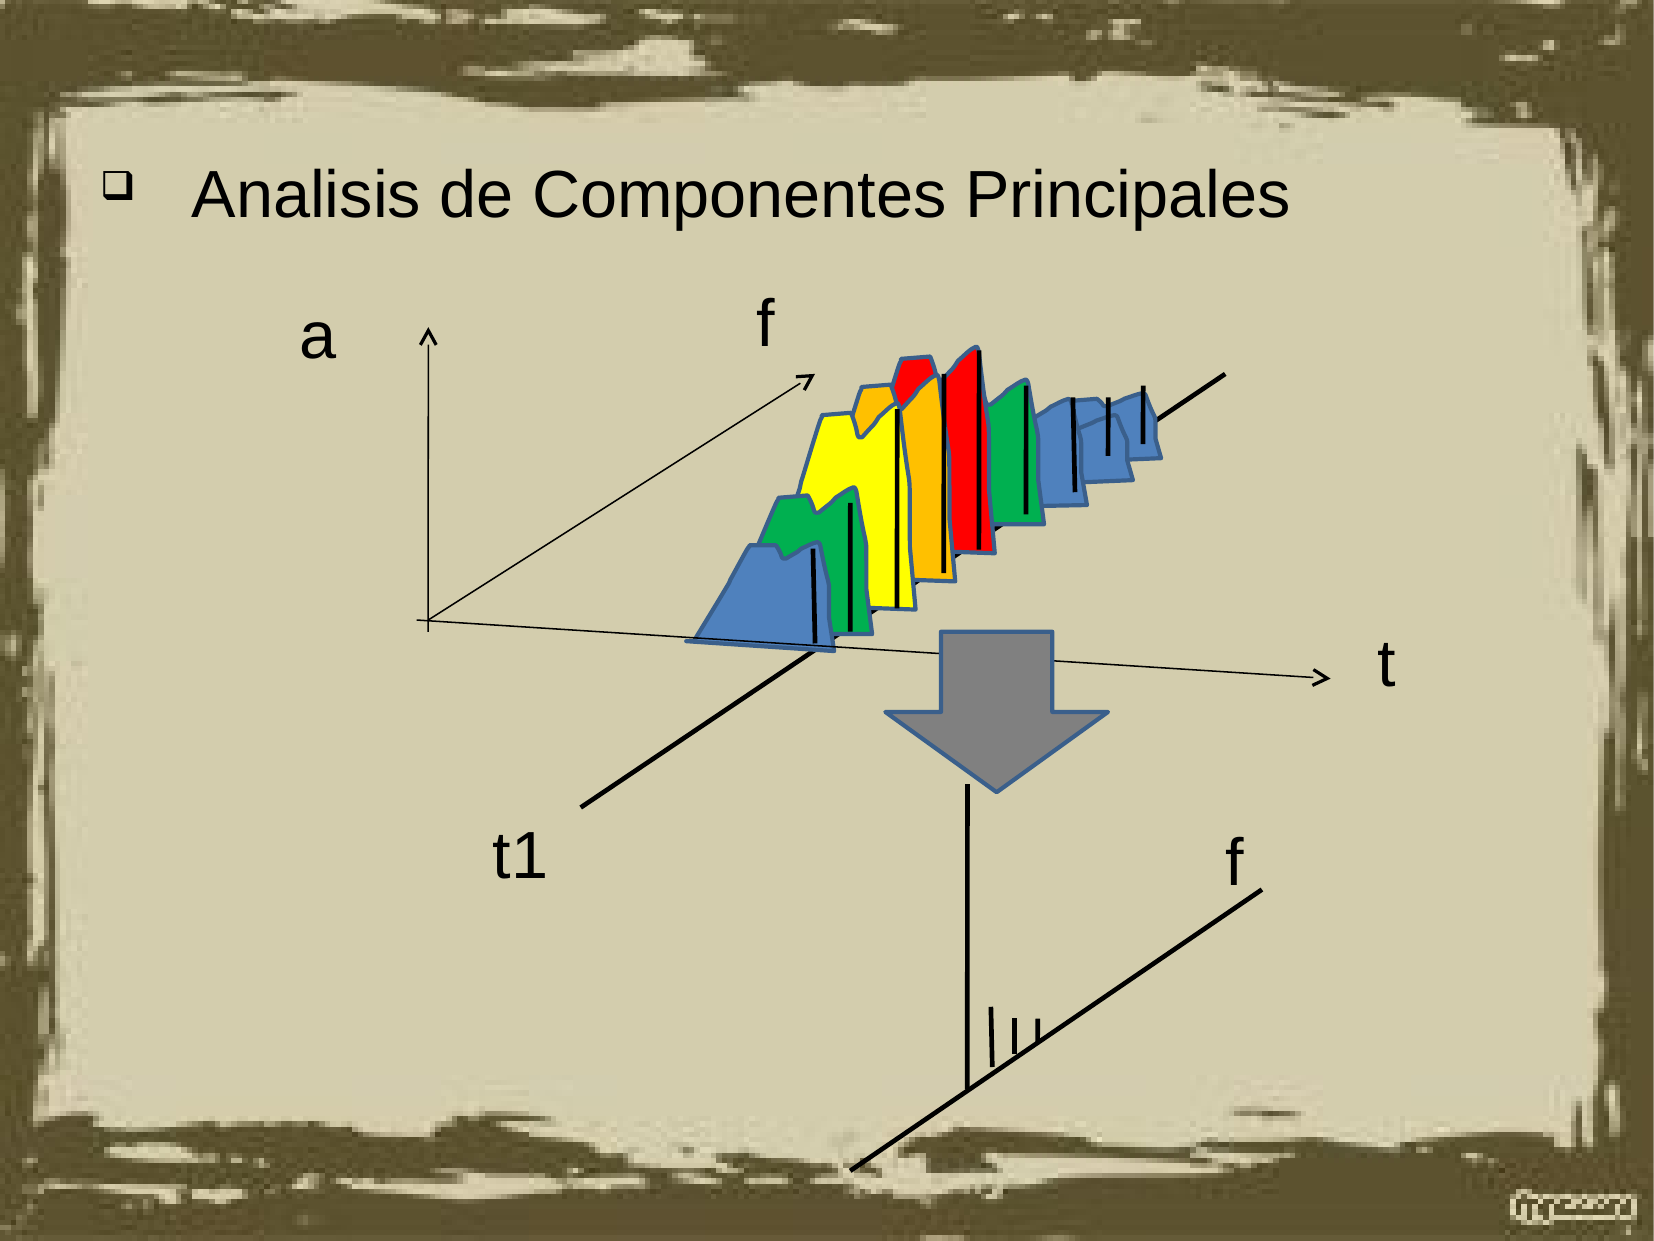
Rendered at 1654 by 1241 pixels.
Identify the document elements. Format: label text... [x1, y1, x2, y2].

text_box t1 [492, 812, 599, 906]
text_box f [1225, 819, 1331, 913]
text_box [686, 639, 835, 652]
picture [0, 0, 1654, 1241]
text_box f [756, 280, 862, 374]
text_box a [299, 291, 405, 386]
text_box [696, 346, 1162, 645]
text_box [885, 631, 1108, 793]
text_box t [1377, 620, 1483, 714]
text_box Analisis de Componentes Principales [100, 151, 1589, 871]
